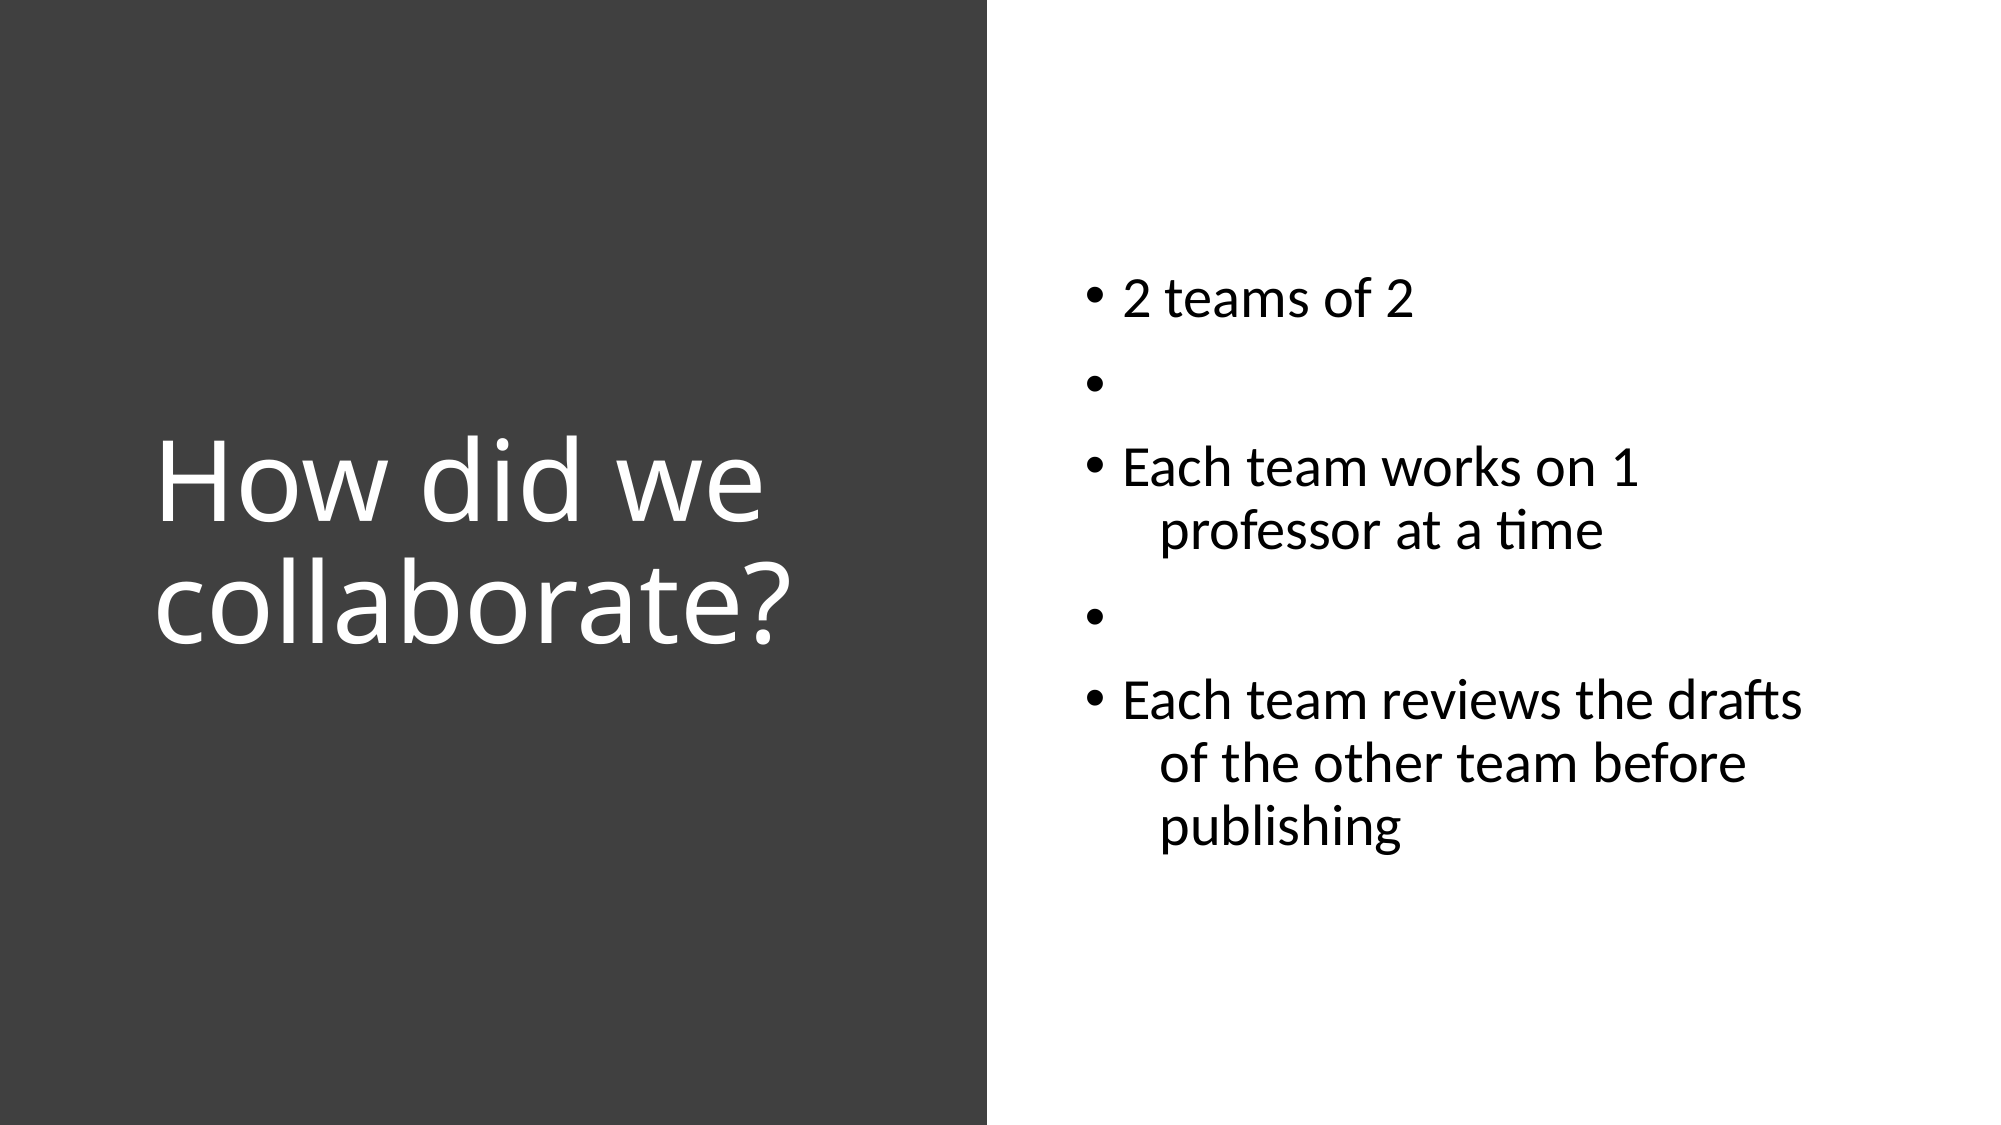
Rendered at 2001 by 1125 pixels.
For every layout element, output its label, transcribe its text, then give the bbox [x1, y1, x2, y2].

text_box [0, 0, 987, 1125]
title How did we collaborate? [137, 101, 925, 991]
list 2 teams of 2 Each team works on 1 professor at a time Each team reviews the drafts of the other team before publishing [1069, 118, 1863, 1007]
